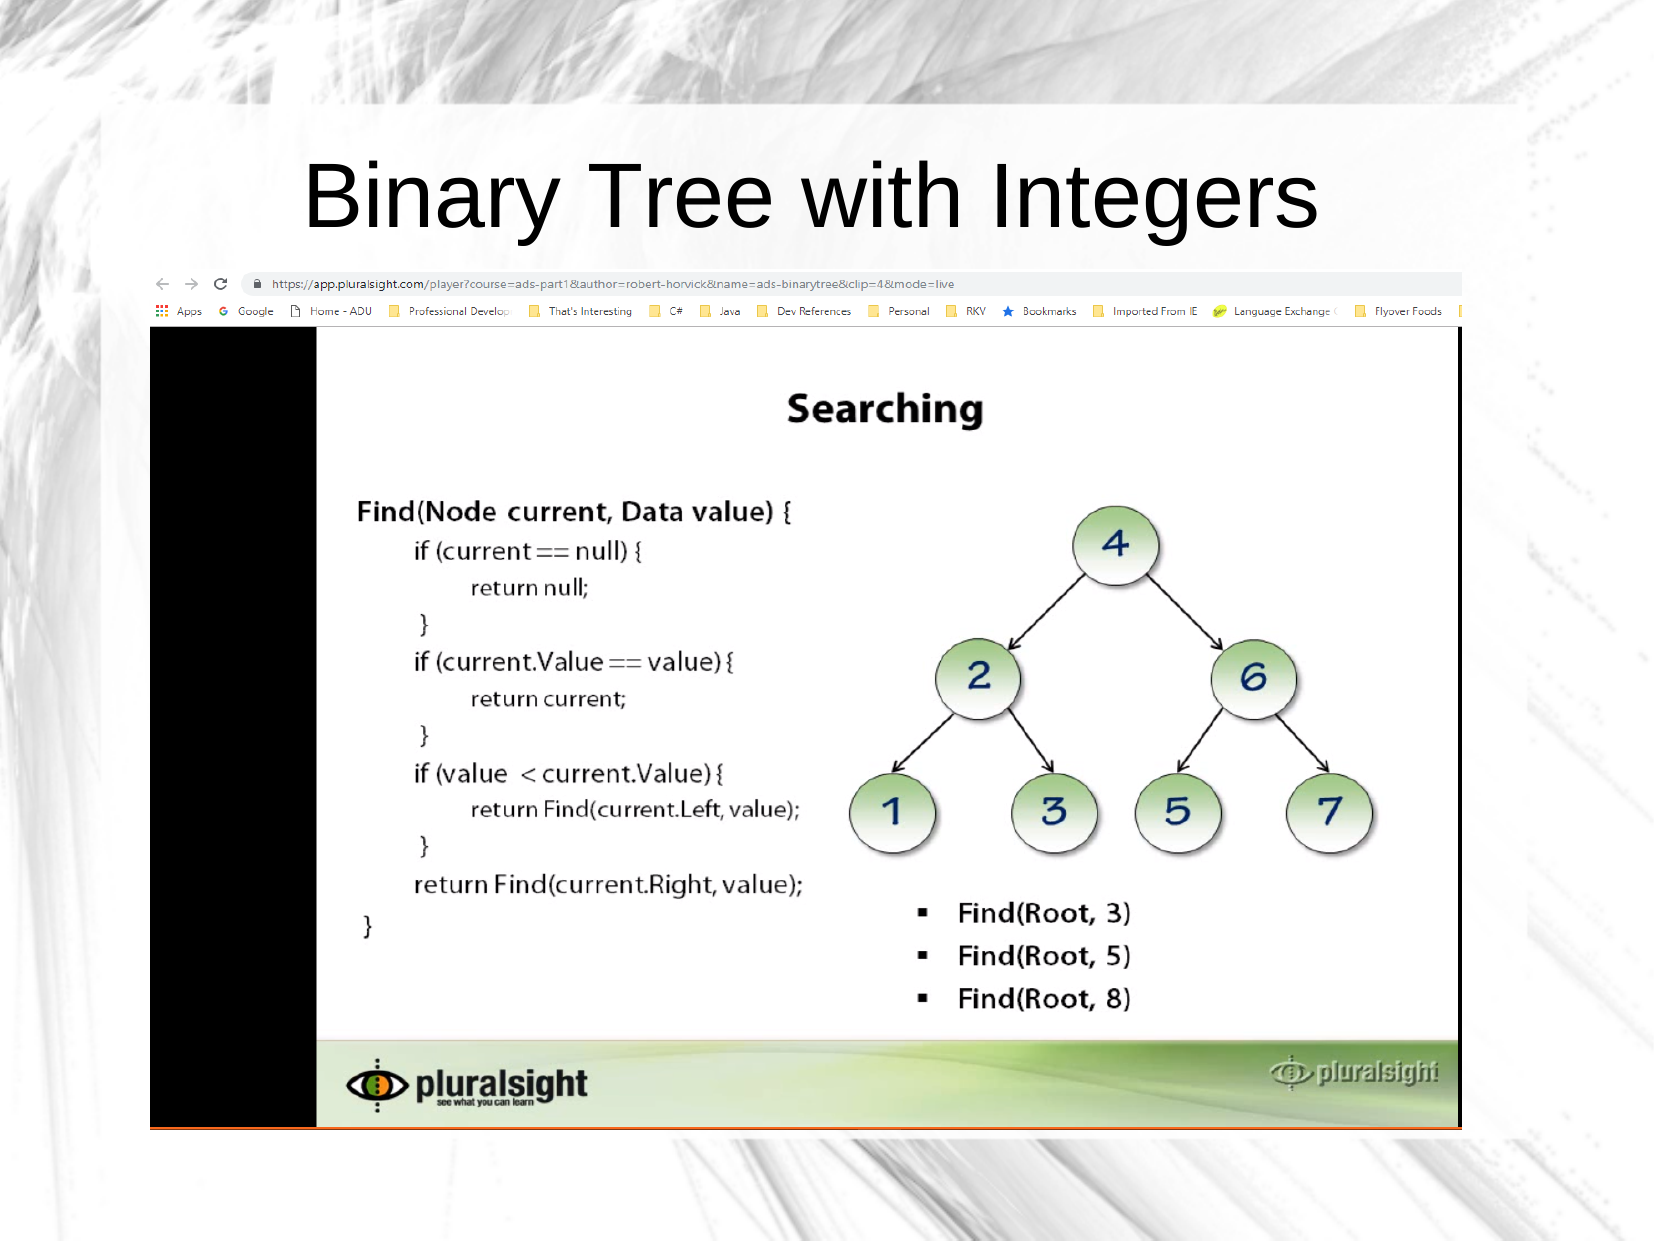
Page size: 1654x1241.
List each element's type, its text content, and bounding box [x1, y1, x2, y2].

picture [0, 0, 1654, 1241]
title Binary Tree with Integers [118, 112, 1506, 281]
